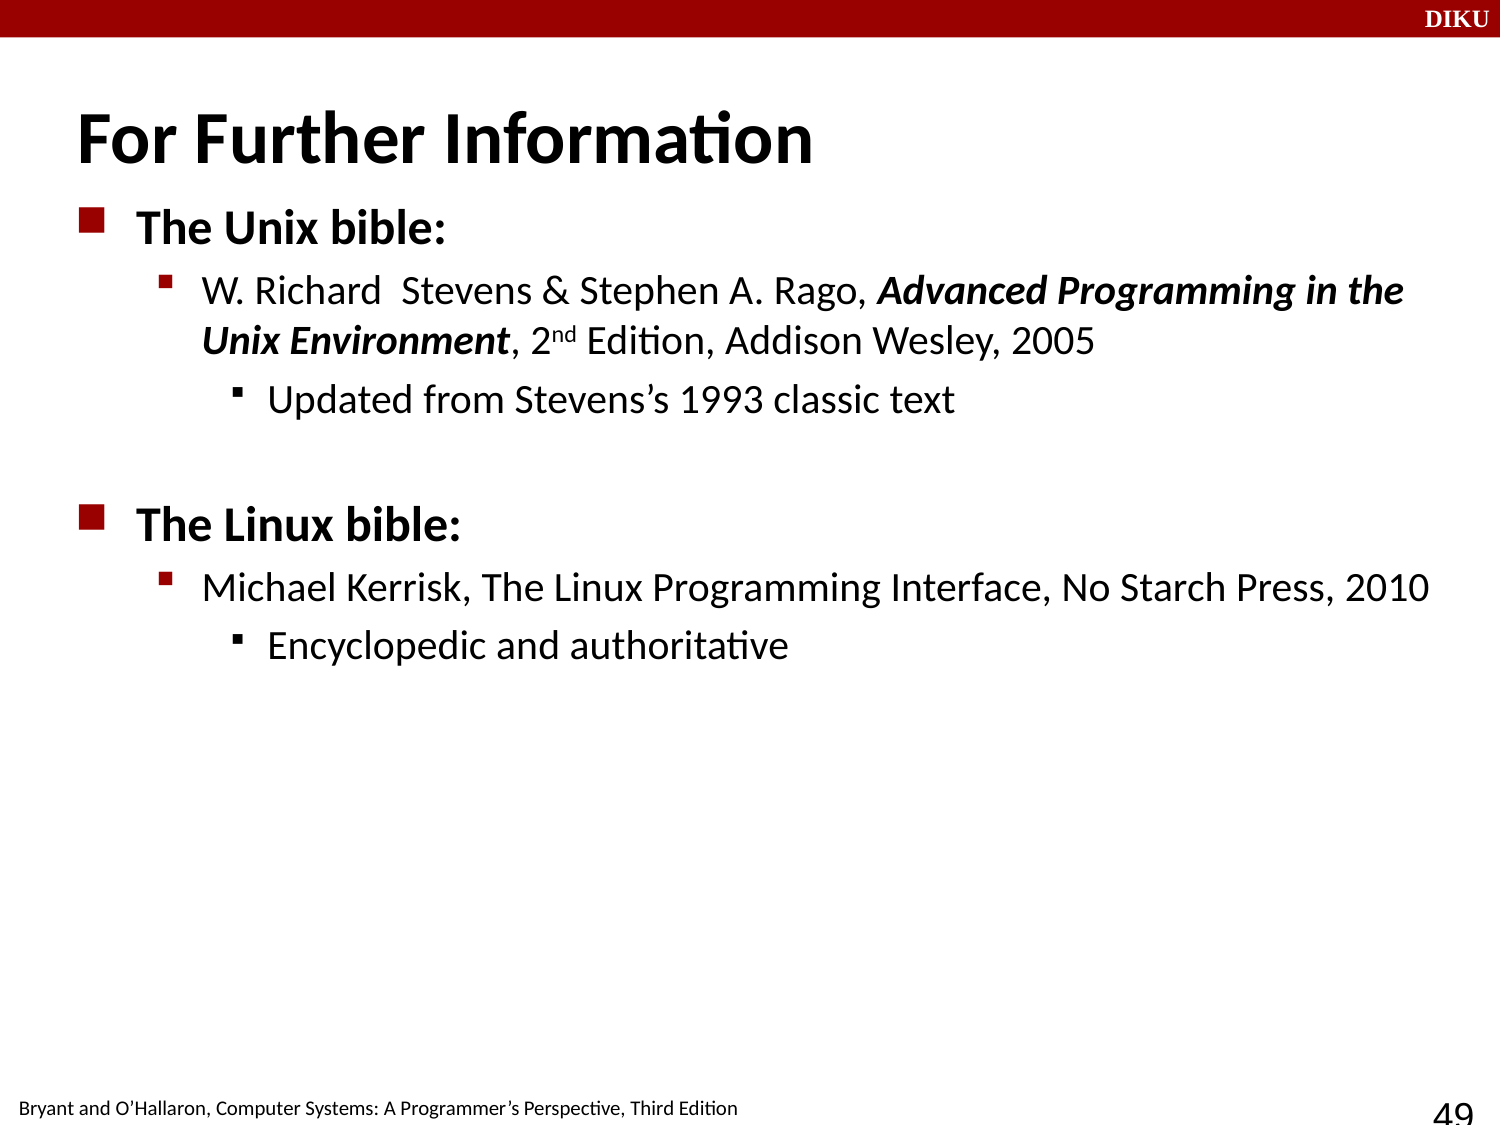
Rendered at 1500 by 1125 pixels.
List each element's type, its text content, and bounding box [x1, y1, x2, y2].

text_box For Further Information [62, 71, 1308, 197]
text_box The Unix bible: W. Richard Stevens & Stephen A. Rago, Advanced Programming in the Unix Environment, 2nd Edition, Addison Wesley, 2005 Updated from Stevens’s 1993 classic text The Linux bible: Michael Kerrisk, The Linux Programming Interface, No Starch Press, 2010 Encyclopedic and authoritative [65, 187, 1463, 1003]
